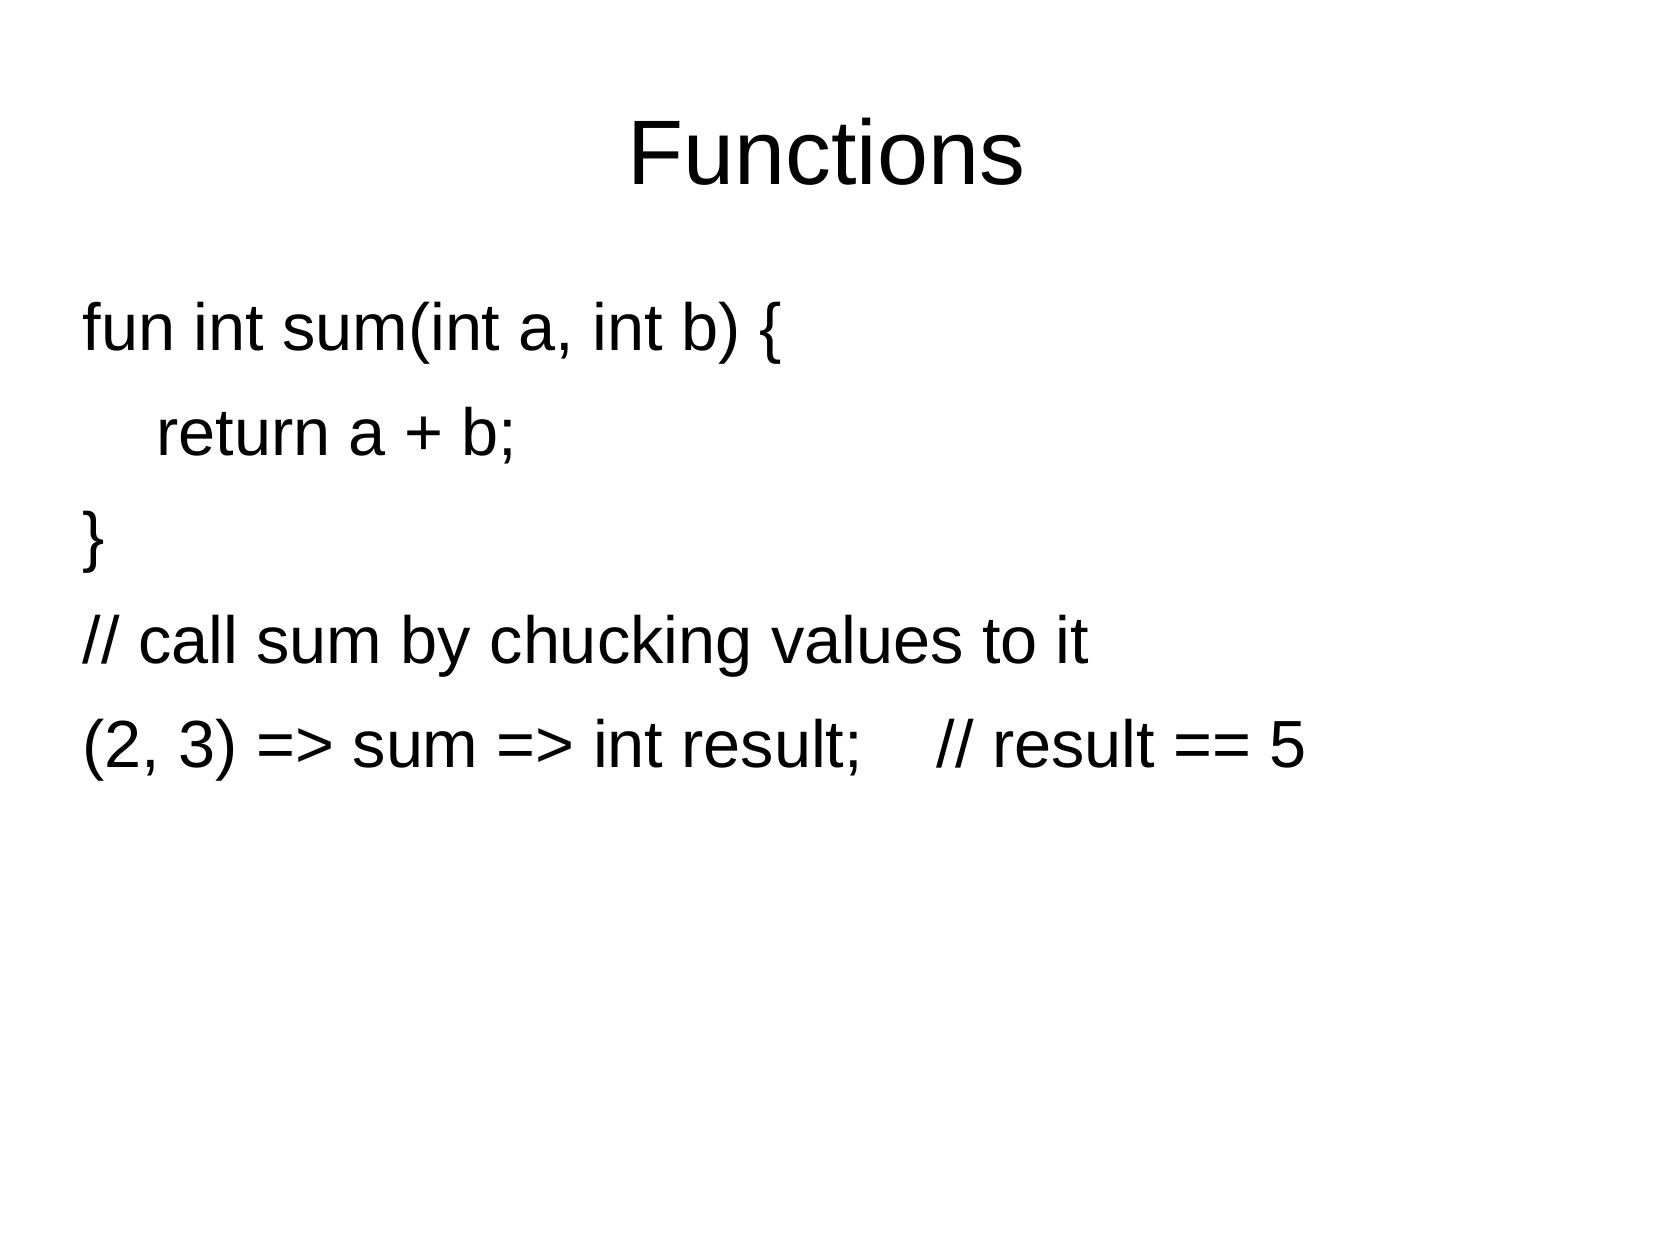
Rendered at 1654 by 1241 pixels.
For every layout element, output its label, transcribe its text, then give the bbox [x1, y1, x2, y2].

list fun int sum(int a, int b) { return a + b; } // call sum by chucking values to it (2, 3) => sum => int result; // result == 5 [82, 290, 1538, 1010]
title Functions [82, 49, 1571, 257]
